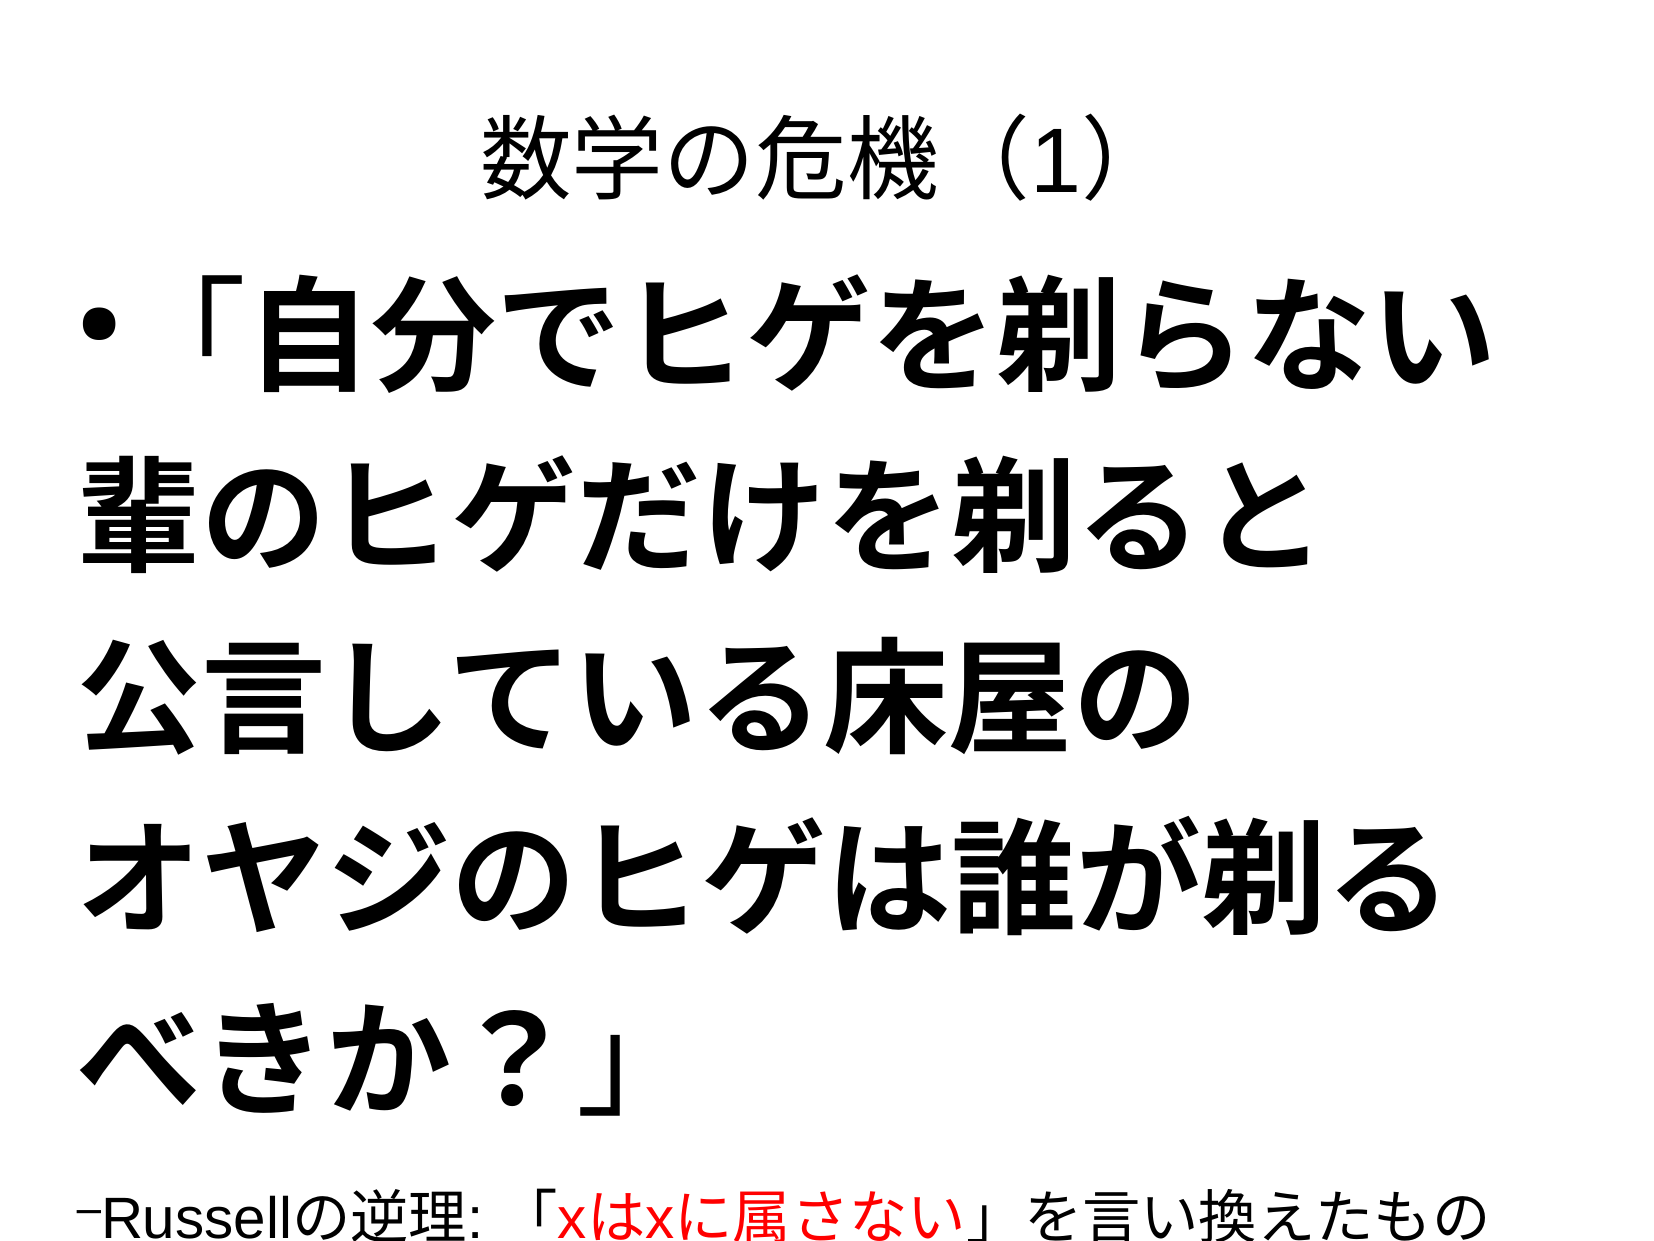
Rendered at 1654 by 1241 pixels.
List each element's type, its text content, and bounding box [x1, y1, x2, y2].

title 数学の危機（1） [82, 56, 1571, 250]
list 「自分でヒゲを剃らない輩のヒゲだけを剃ると 公言している床屋の オヤジのヒゲは誰が剃るべきか？」 Russellの逆理: 「xはxに属さない」を言い換えたもの FregeとRussell自身の論理学を破綻させた命題である Russellは「Cantorの逆理」の研究からこの命題を得る [76, 236, 1565, 1175]
